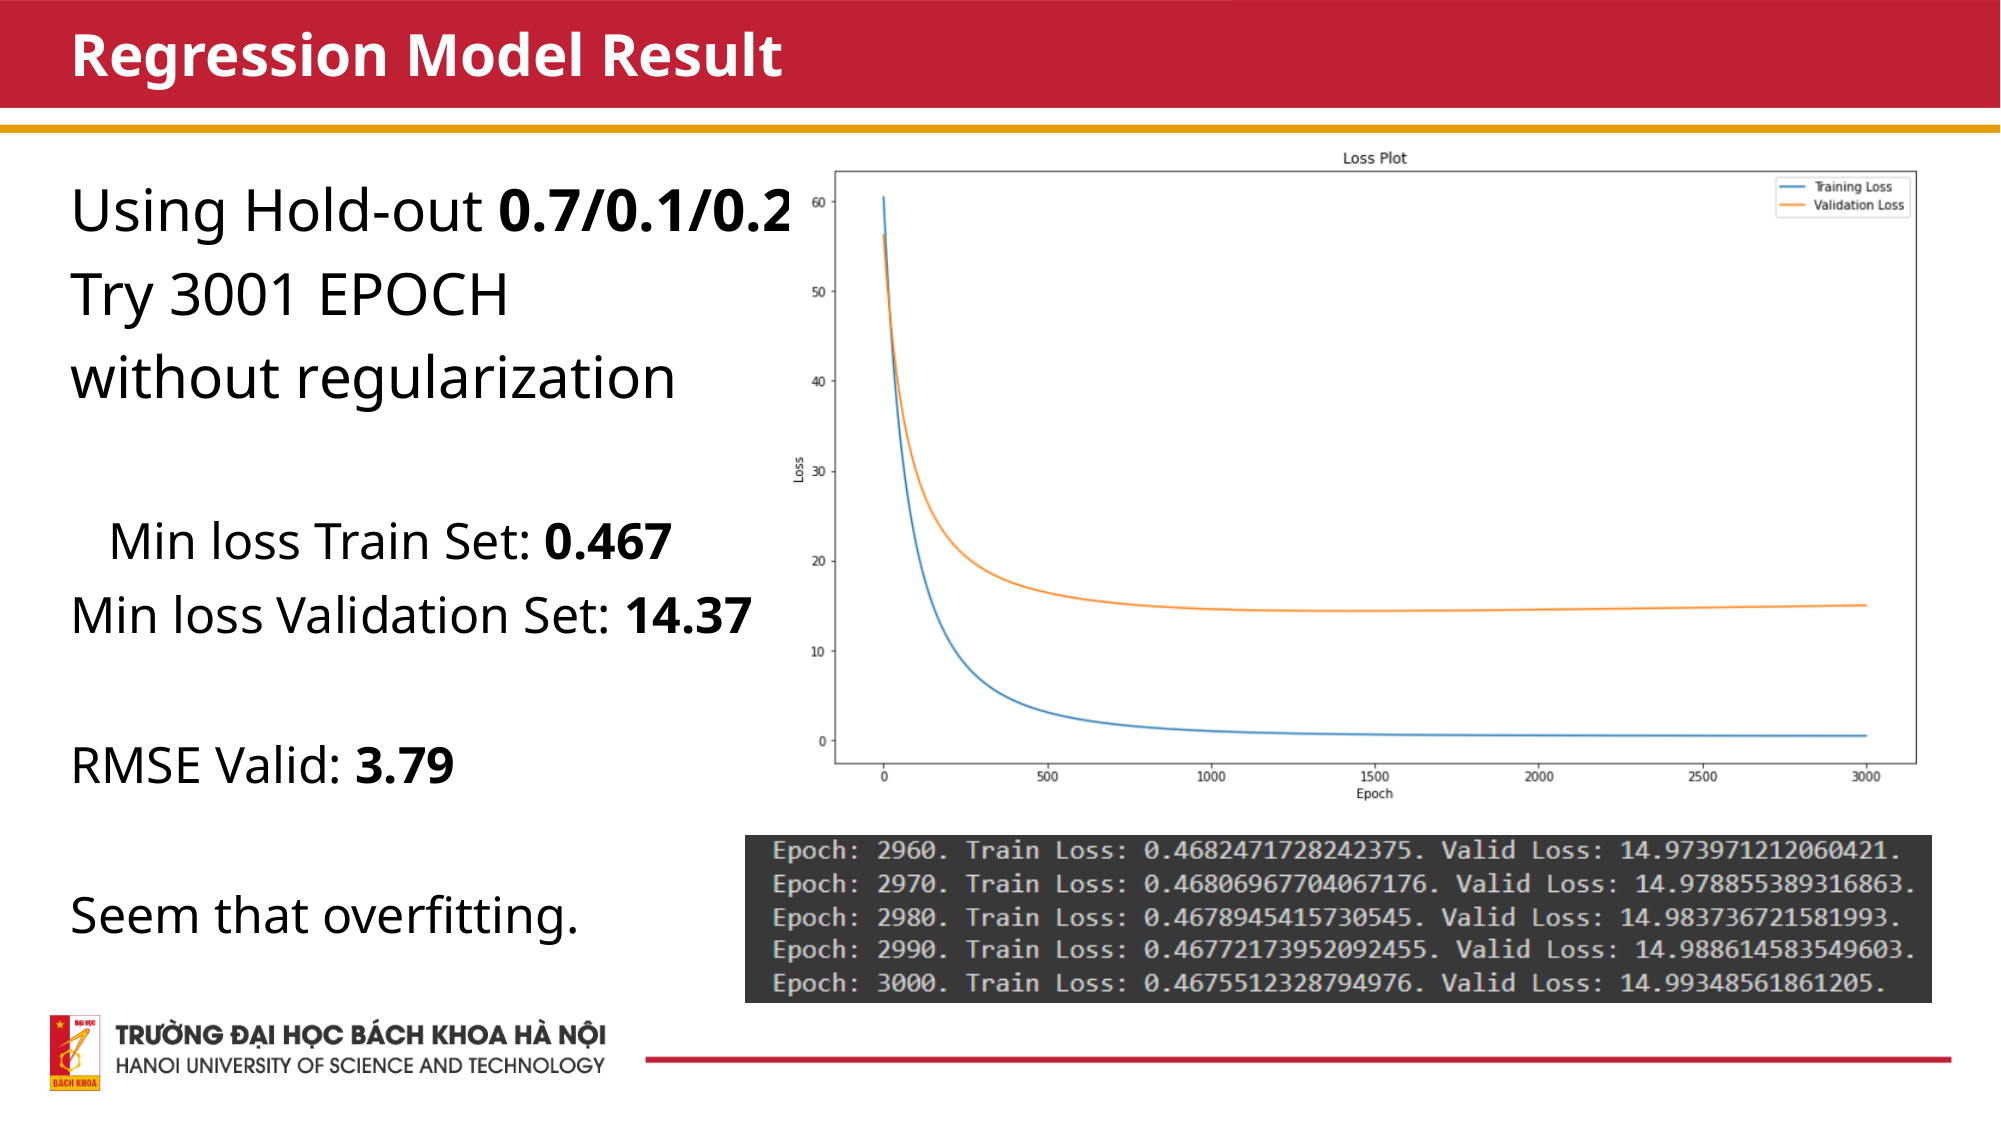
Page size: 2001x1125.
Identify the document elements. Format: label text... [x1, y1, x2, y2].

picture [745, 835, 1932, 1003]
title Regression Model Result [55, 18, 1945, 91]
list Using Hold-out 0.7/0.1/0.2 Try 3001 EPOCH without regularization Min loss Train Set: 0.467 Min loss Validation Set: 14.37 RMSE Valid: 3.79 Seem that overfitting. [55, 173, 1945, 979]
picture [789, 146, 1920, 806]
